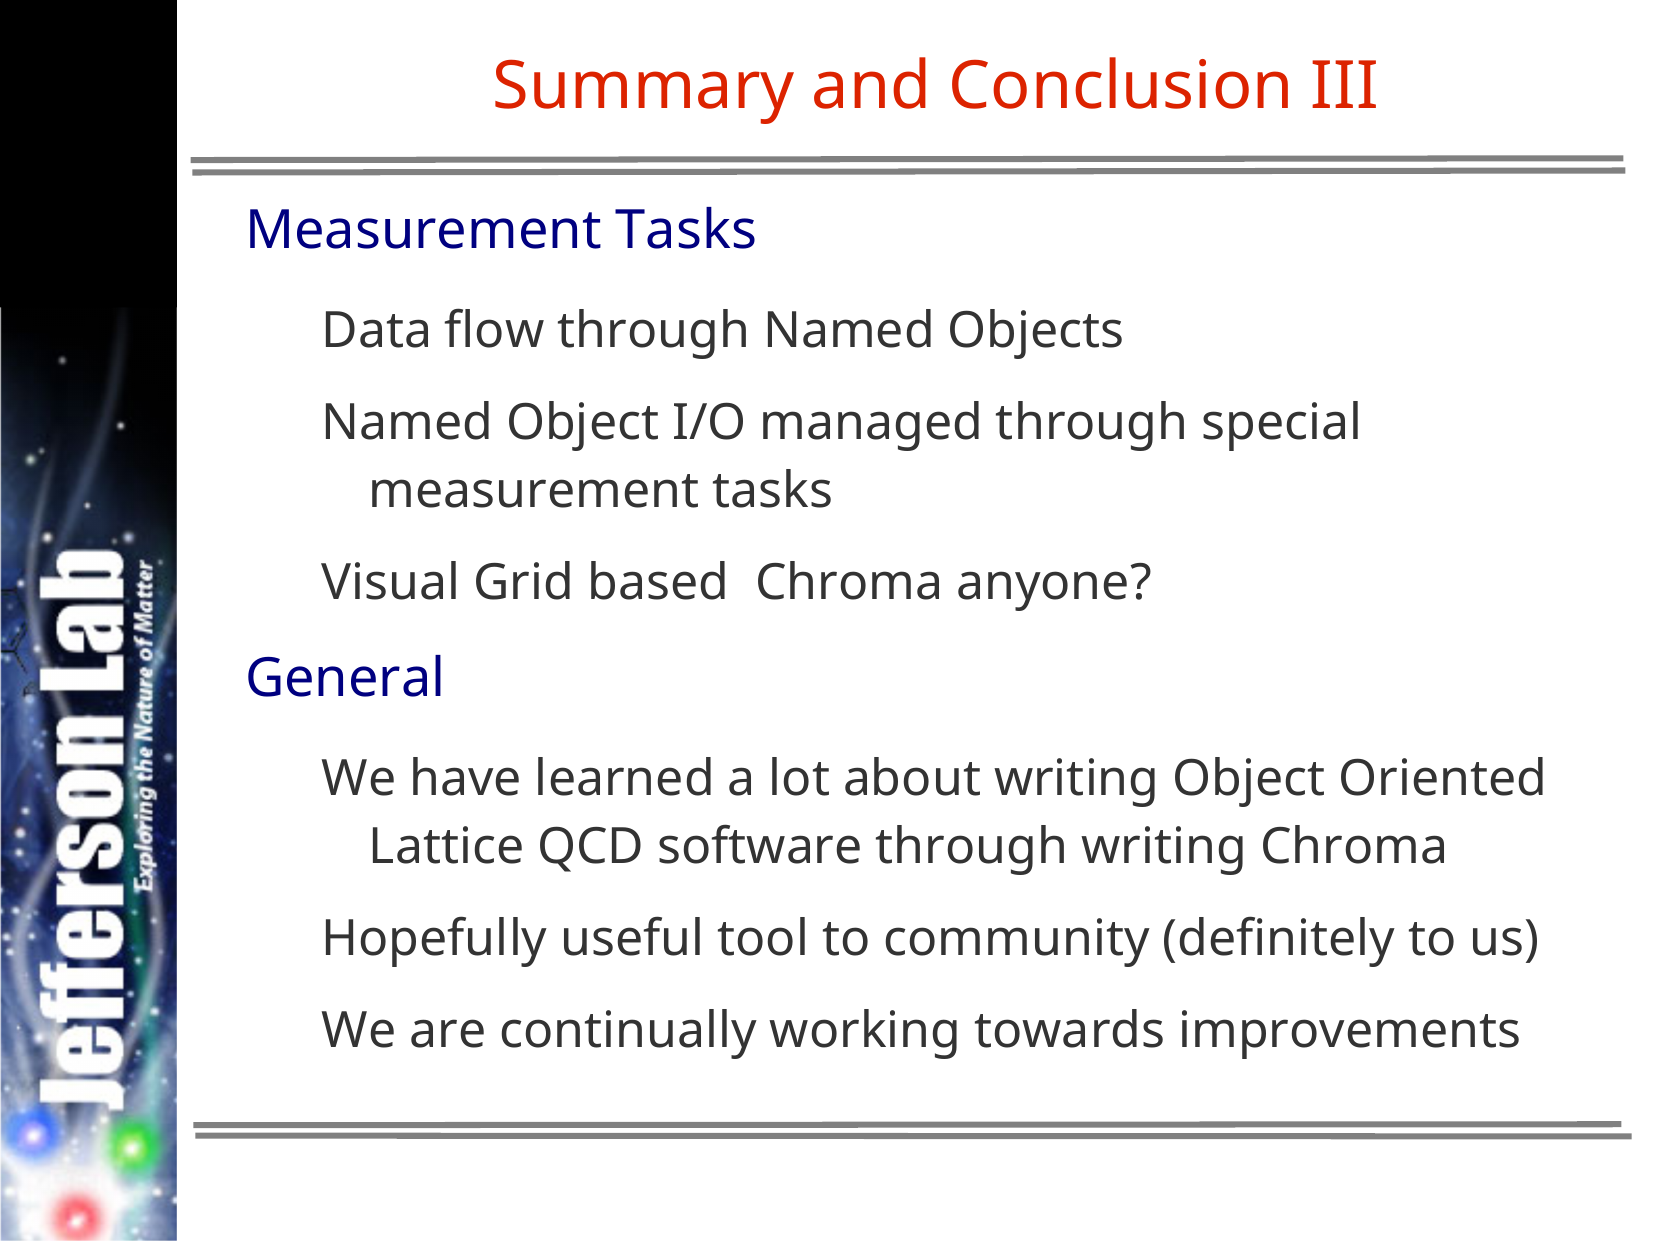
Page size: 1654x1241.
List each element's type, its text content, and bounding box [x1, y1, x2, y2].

picture [2, 308, 176, 1240]
title Summary and Conclusion III [235, 17, 1638, 149]
list Measurement Tasks Data flow through Named Objects Named Object I/O managed through special measurement tasks Visual Grid based Chroma anyone? General We have learned a lot about writing Object Oriented Lattice QCD software through writing Chroma Hopefully useful tool to community (definitely to us) We are continually working towards improvements [227, 190, 1628, 1100]
